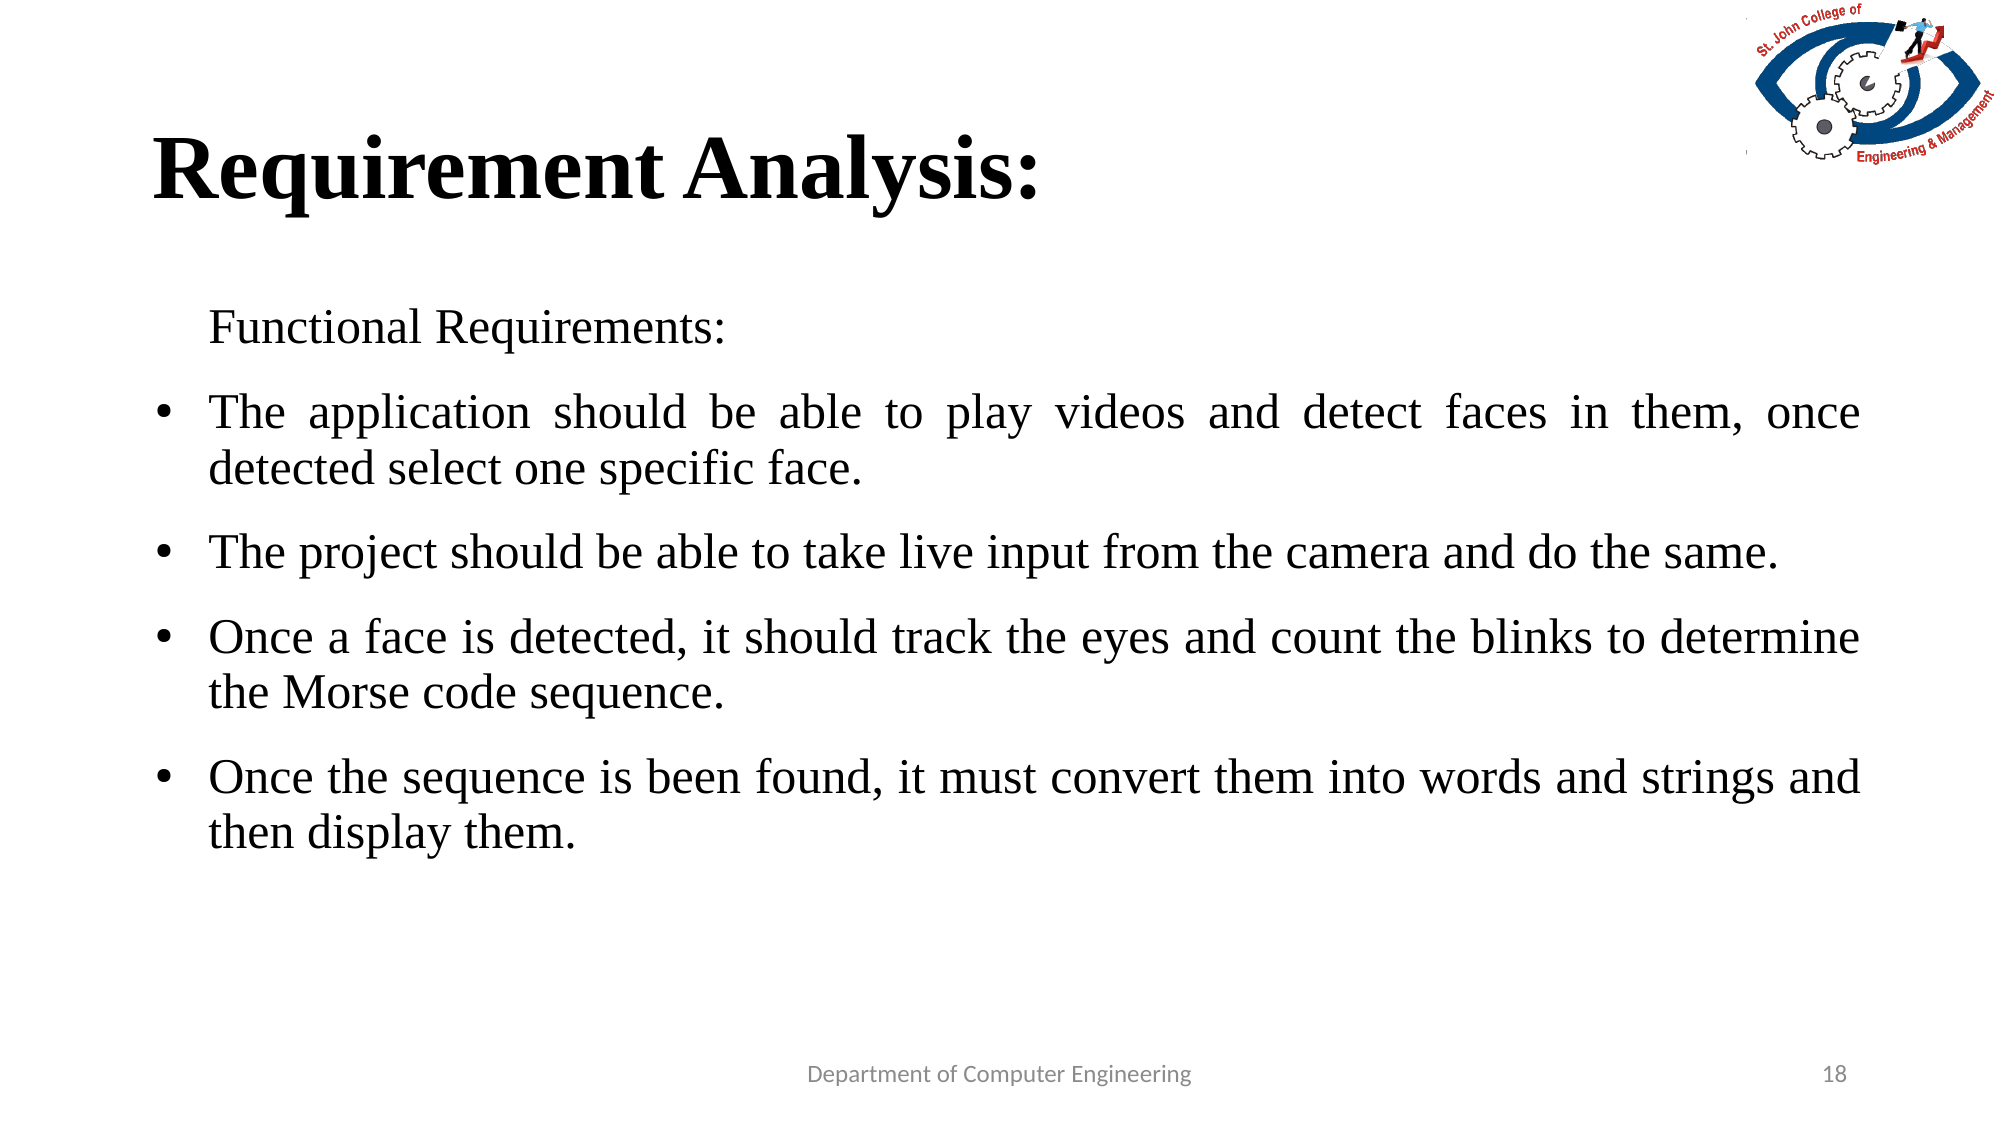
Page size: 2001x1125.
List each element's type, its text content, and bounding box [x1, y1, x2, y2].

title Requirement Analysis: [137, 59, 1863, 278]
picture [1746, 0, 2000, 168]
list Functional Requirements: The application should be able to play videos and detect faces in them, once detected select one specific face. The project should be able to take live input from the camera and do the same. Once a face is detected, it should track the eyes and count the blinks to determine the Morse code sequence. Once the sequence is been found, it must convert them into words and strings and then display them. [137, 299, 1863, 945]
footer Department of Computer Engineering [662, 1042, 1338, 1103]
slide_number <number> [1412, 1042, 1863, 1103]
